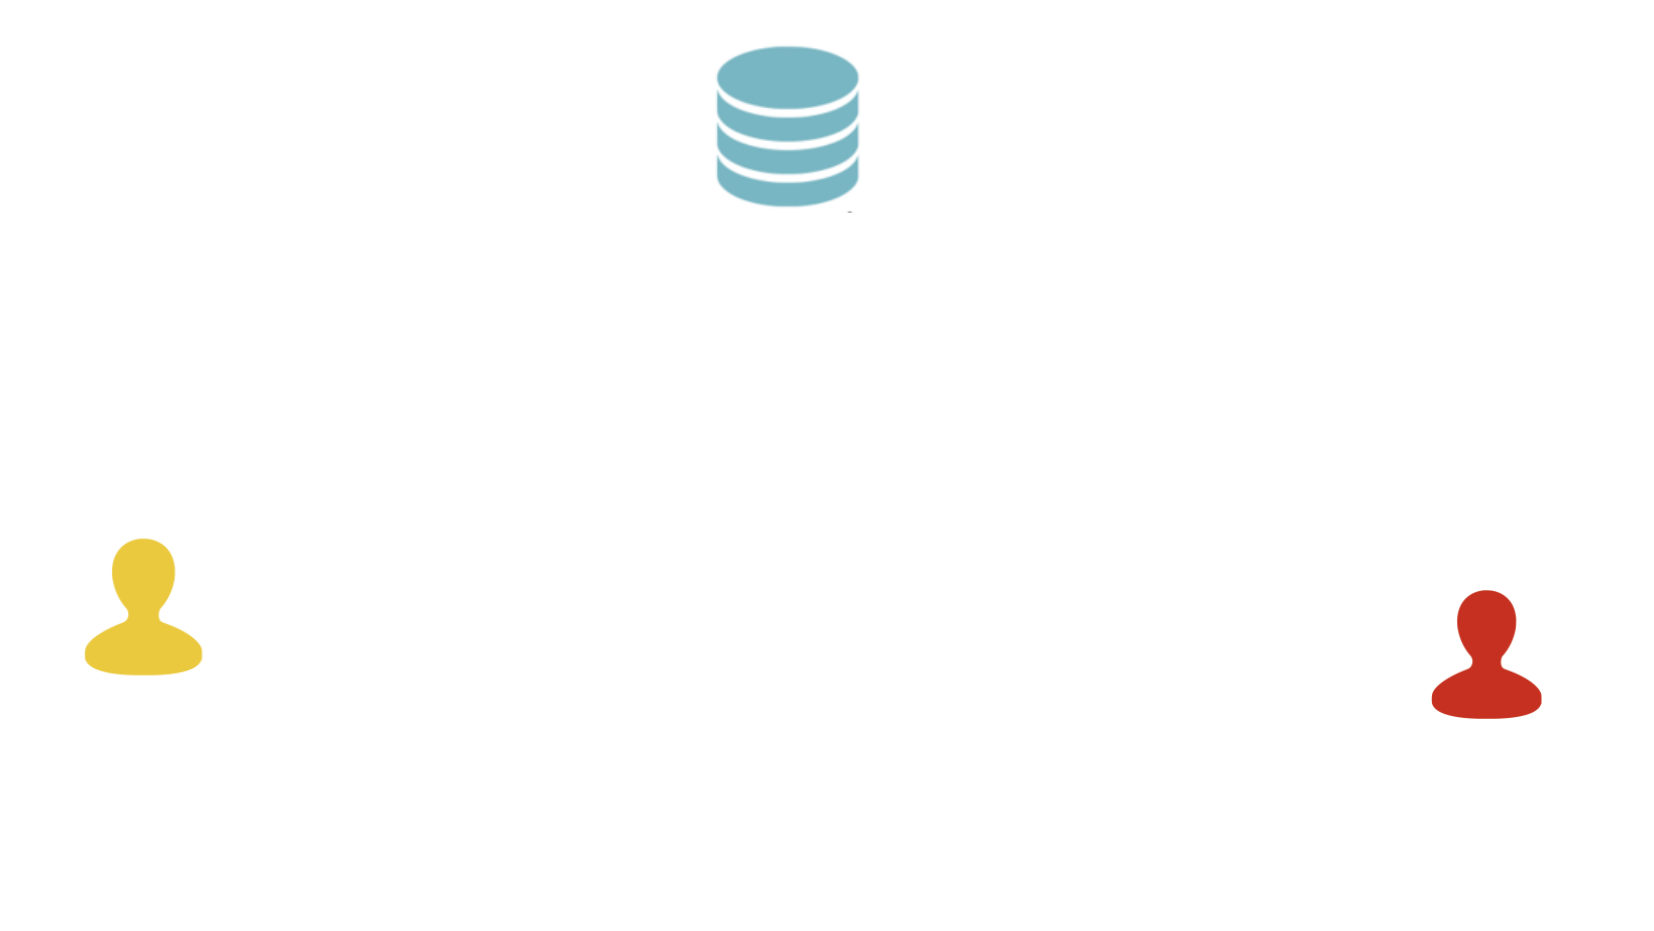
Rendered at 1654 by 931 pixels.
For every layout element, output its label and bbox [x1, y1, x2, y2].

picture [694, 36, 875, 213]
picture [82, 531, 209, 683]
picture [1429, 584, 1548, 721]
